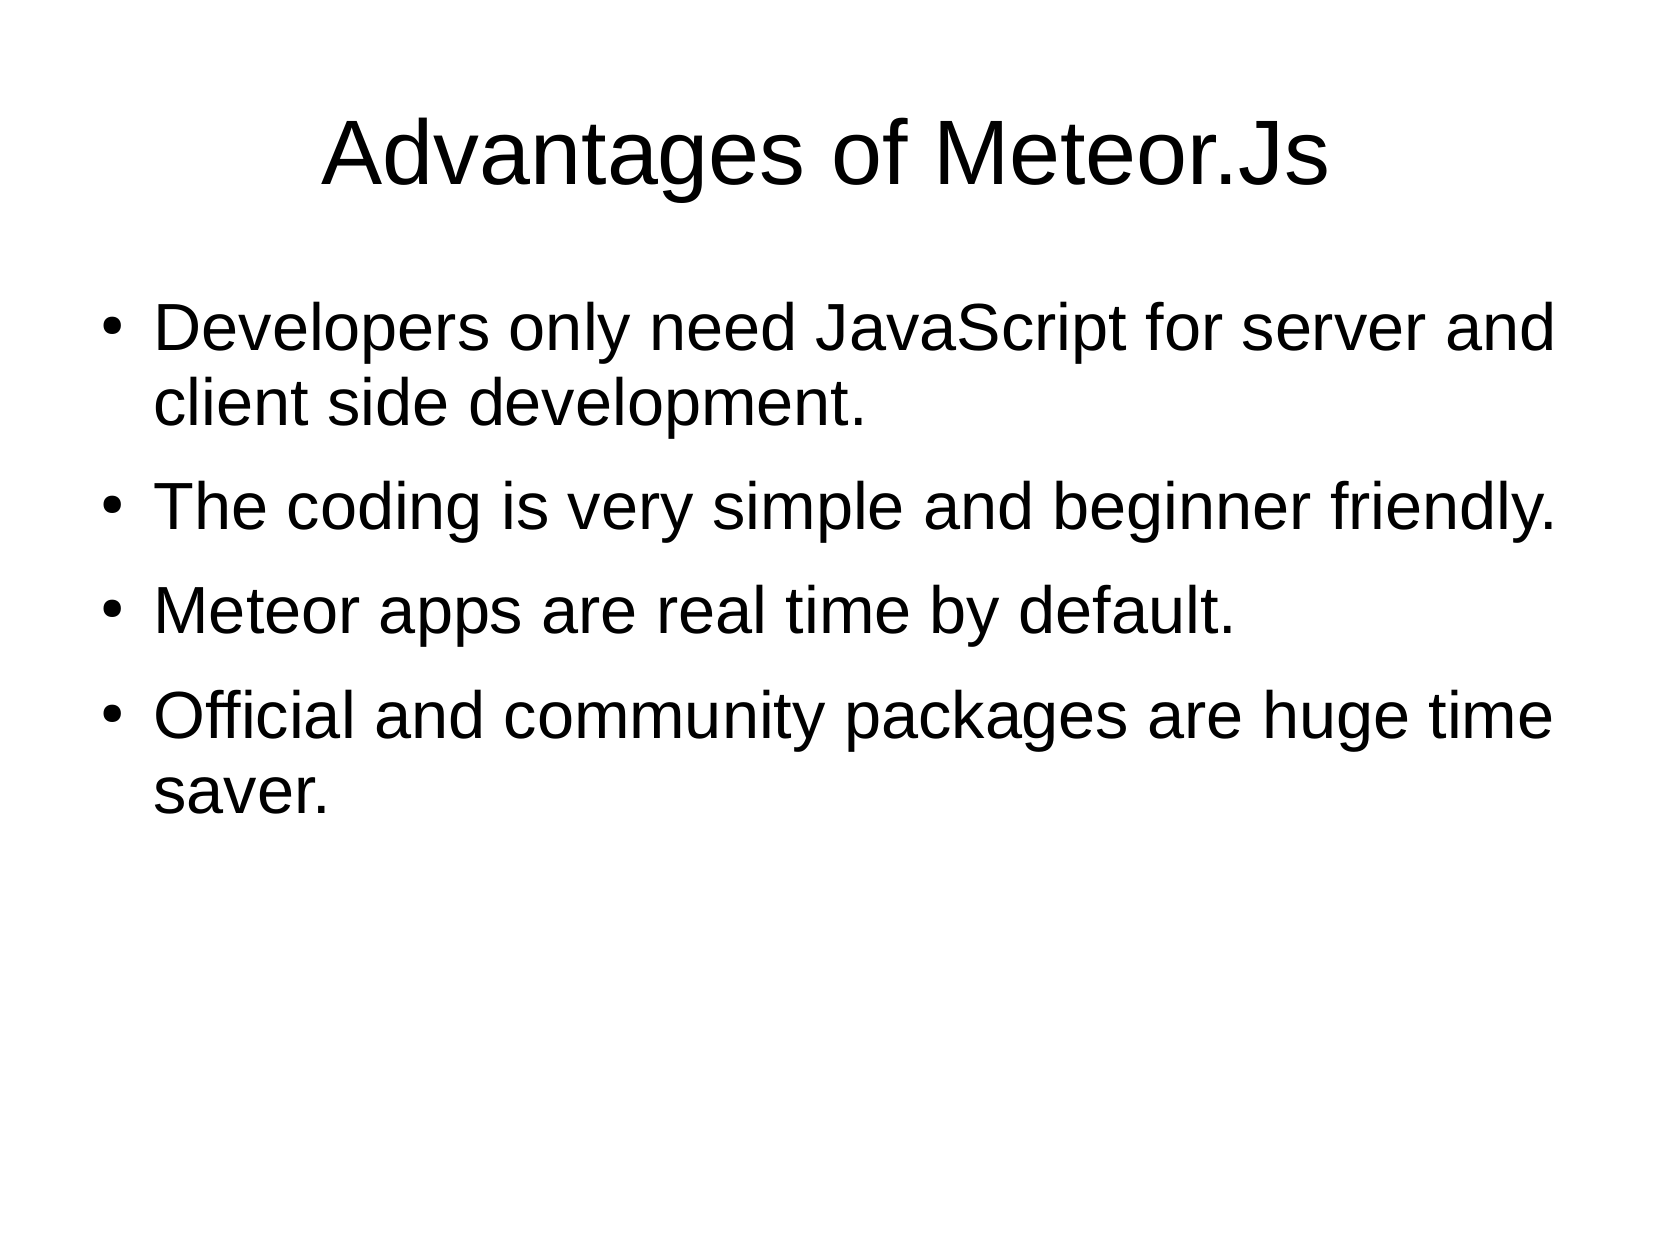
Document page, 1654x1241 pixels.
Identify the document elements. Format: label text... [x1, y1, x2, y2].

list Developers only need JavaScript for server and client side development. The coding is very simple and beginner friendly. Meteor apps are real time by default. Official and community packages are huge time saver. [82, 290, 1571, 1010]
title Advantages of Meteor.Js [82, 49, 1571, 257]
